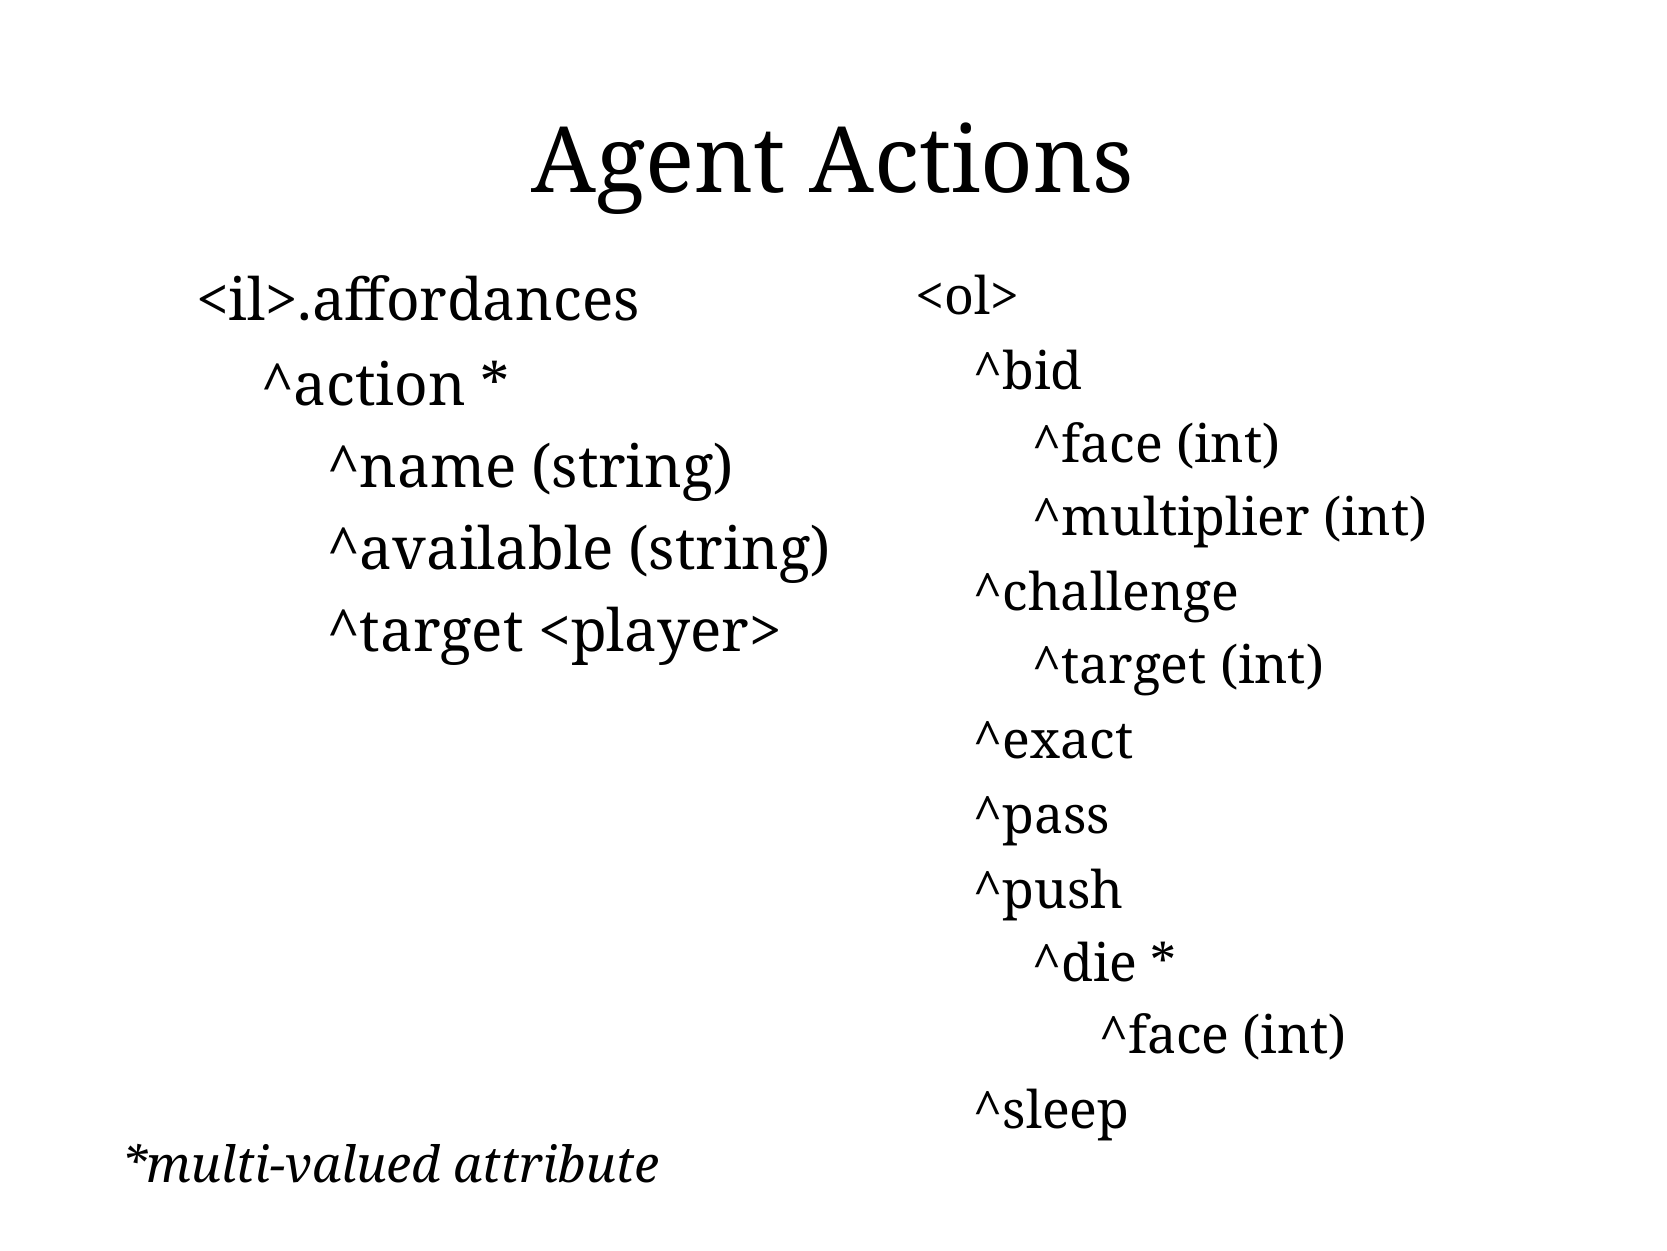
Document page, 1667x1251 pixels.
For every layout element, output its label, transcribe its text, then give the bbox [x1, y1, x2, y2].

title Agent Actions [124, 51, 1542, 254]
text_box *multi-valued attribute [106, 1125, 660, 1201]
list <ol> ^bid ^face (int) ^multiplier (int) ^challenge ^target (int) ^exact ^pass ^push ^die * ^face (int) ^sleep [850, 254, 1543, 1153]
list <il>.affordances ^action * ^name (string) ^available (string) ^target <player> [124, 254, 850, 1005]
